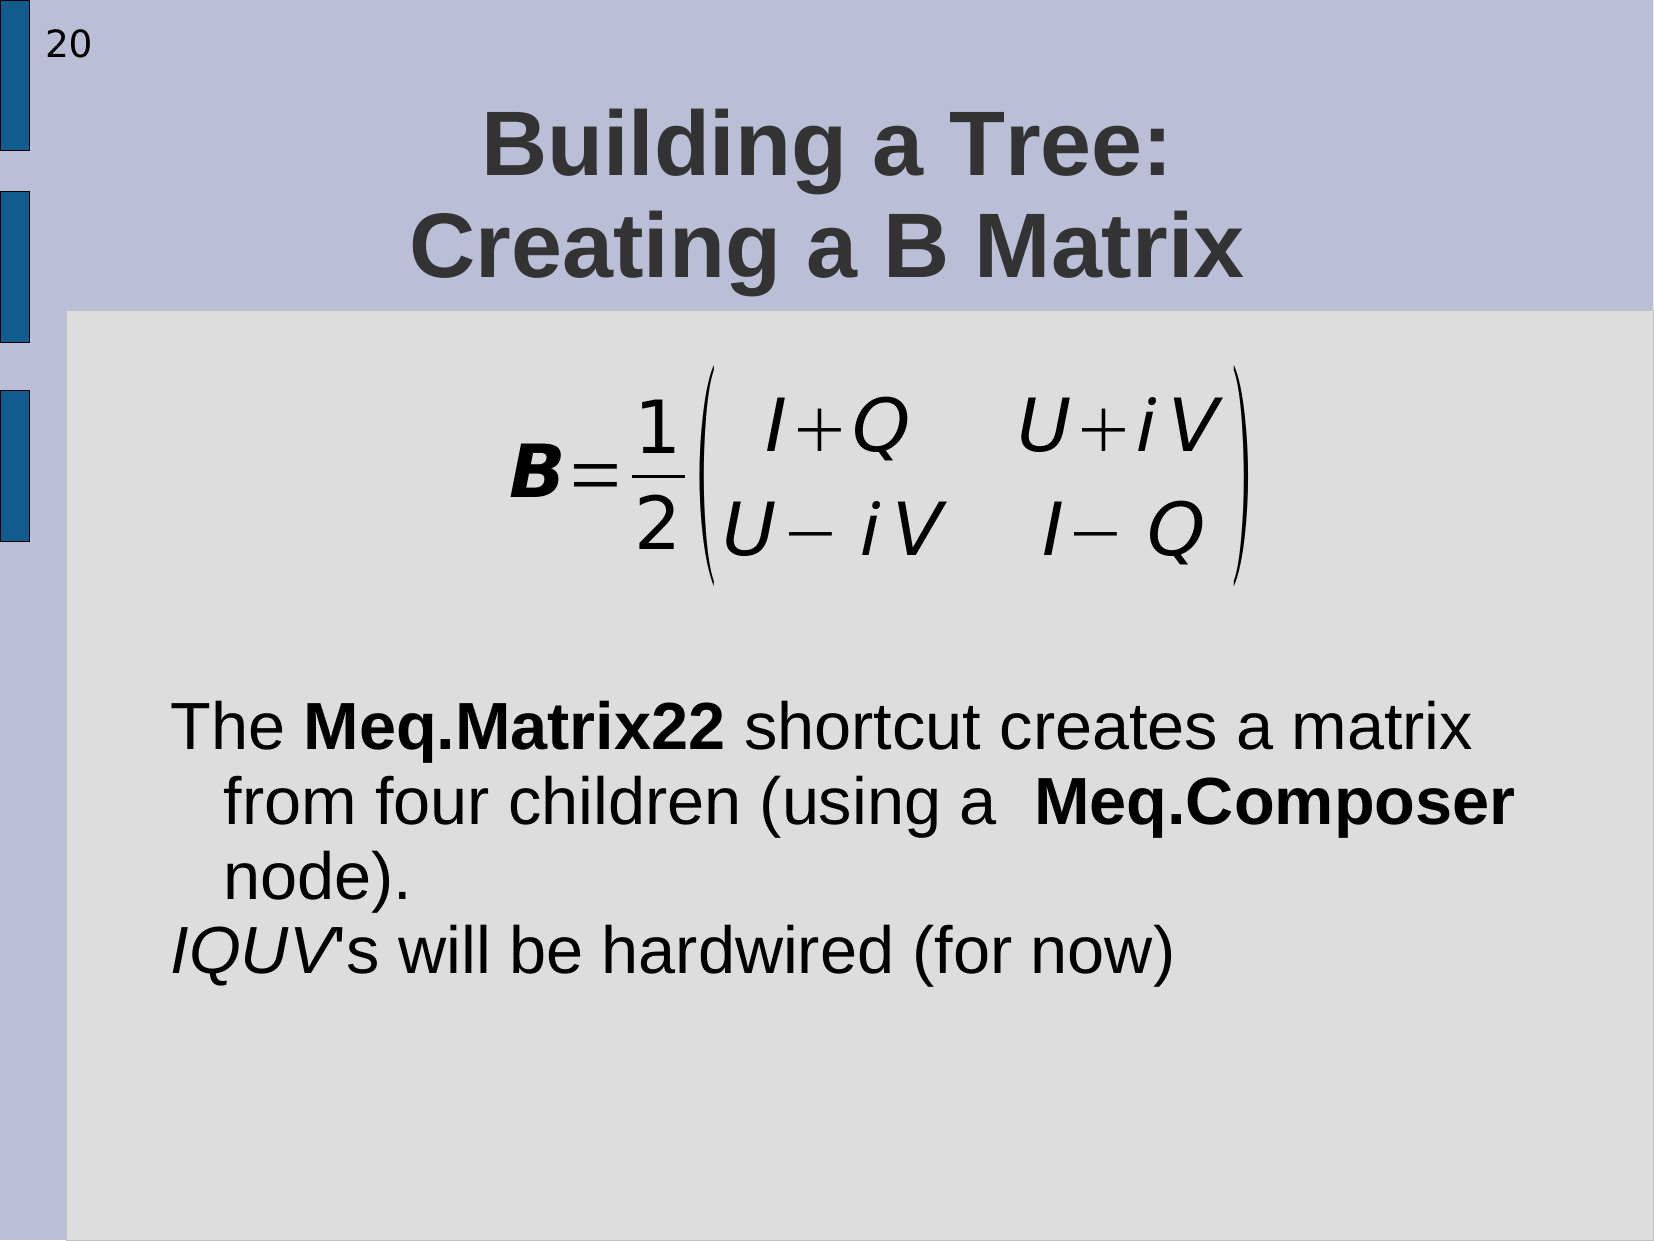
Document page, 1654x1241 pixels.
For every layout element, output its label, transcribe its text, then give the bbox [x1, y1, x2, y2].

text_box <number> [32, 15, 267, 89]
title Building a Tree: Creating a B Matrix [121, 87, 1534, 302]
list The Meq.Matrix22 shortcut creates a matrix from four children (using a Meq.Composer node). IQUV's will be hardwired (for now) [152, 689, 1565, 1001]
chart [501, 361, 1261, 591]
